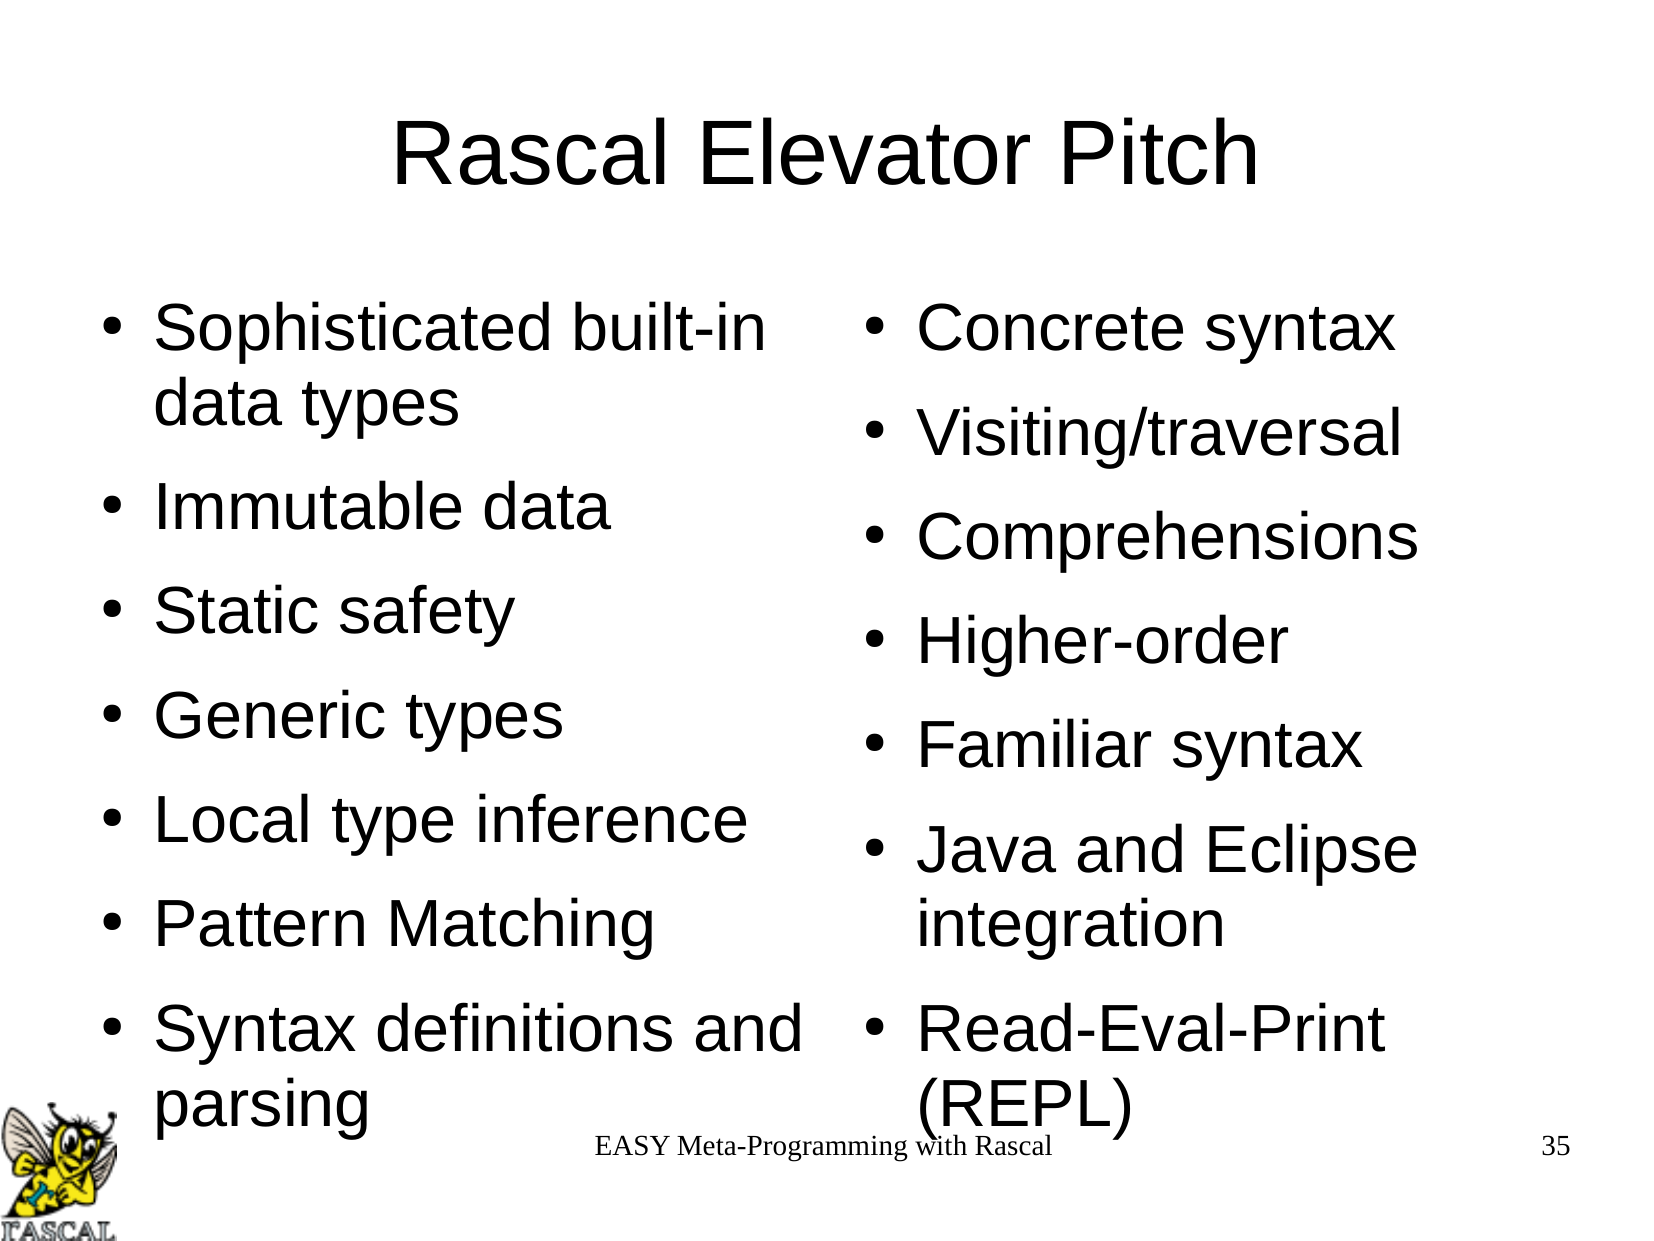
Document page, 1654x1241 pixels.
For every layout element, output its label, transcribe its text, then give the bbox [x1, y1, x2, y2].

list Sophisticated built-in data types Immutable data Static safety Generic types Local type inference Pattern Matching Syntax definitions and parsing [82, 290, 809, 1088]
picture [0, 1102, 117, 1241]
title Rascal Elevator Pitch [82, 49, 1571, 257]
list Concrete syntax Visiting/traversal Comprehensions Higher-order Familiar syntax Java and Eclipse integration Read-Eval-Print (REPL) [845, 290, 1572, 1109]
